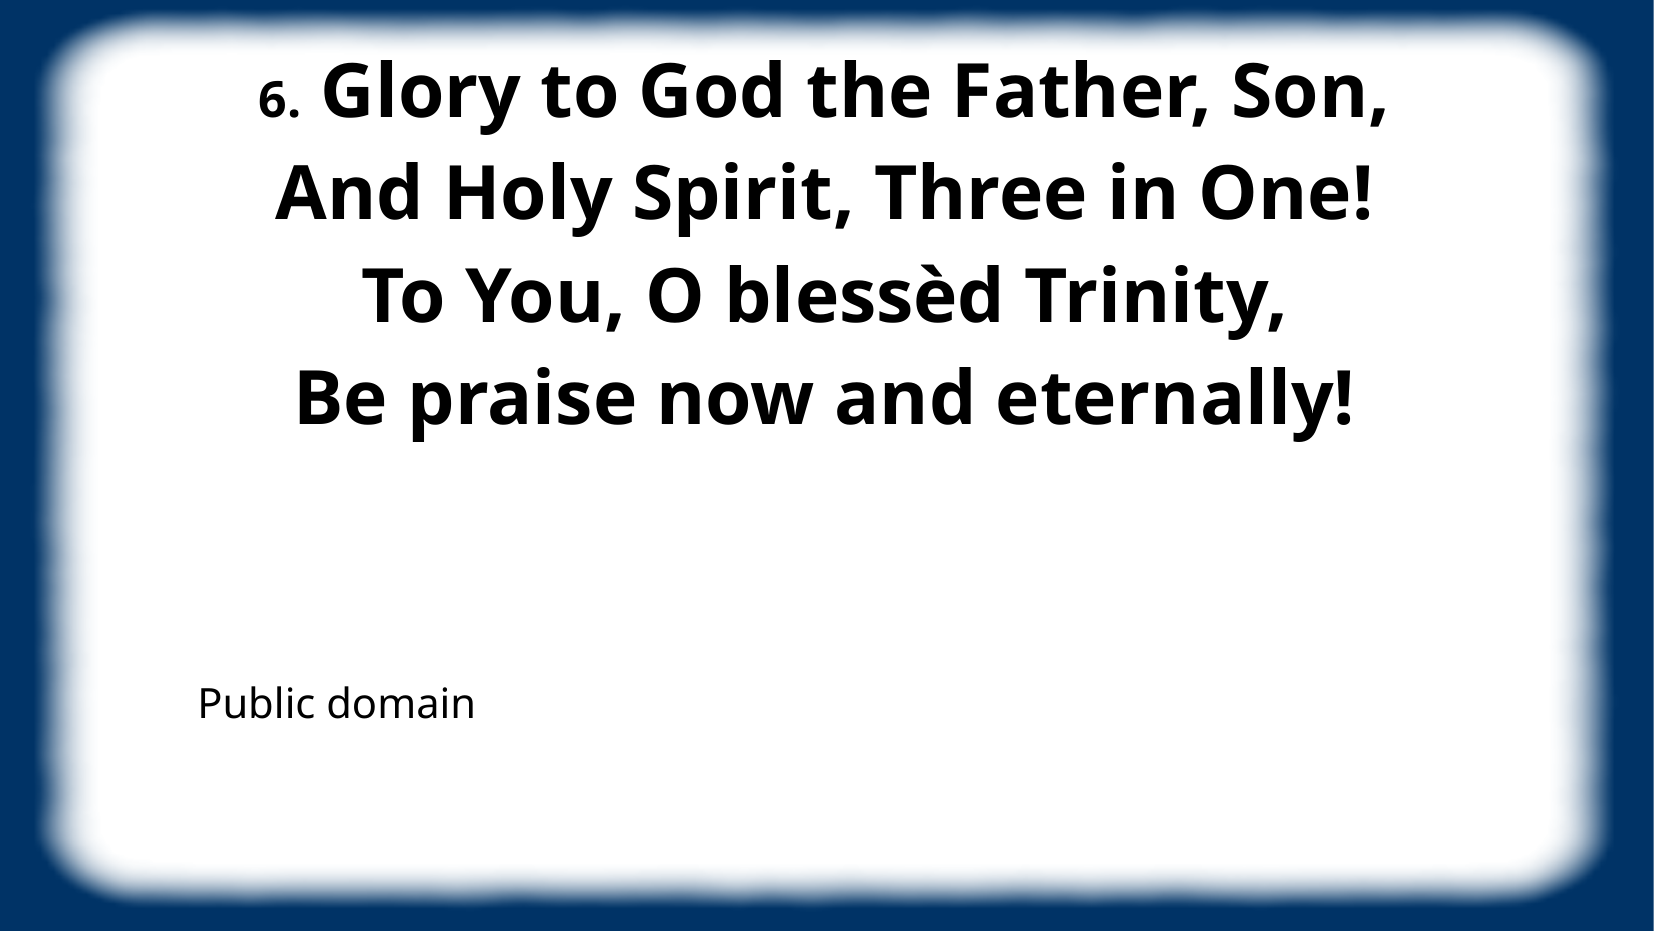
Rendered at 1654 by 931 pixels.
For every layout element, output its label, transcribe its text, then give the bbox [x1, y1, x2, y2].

text_box 6. Glory to God the Father, Son, And Holy Spirit, Three in One! To You, O blessèd Trinity, Be praise now and eternally! Public domain [75, 30, 1576, 797]
picture [0, 0, 1654, 931]
